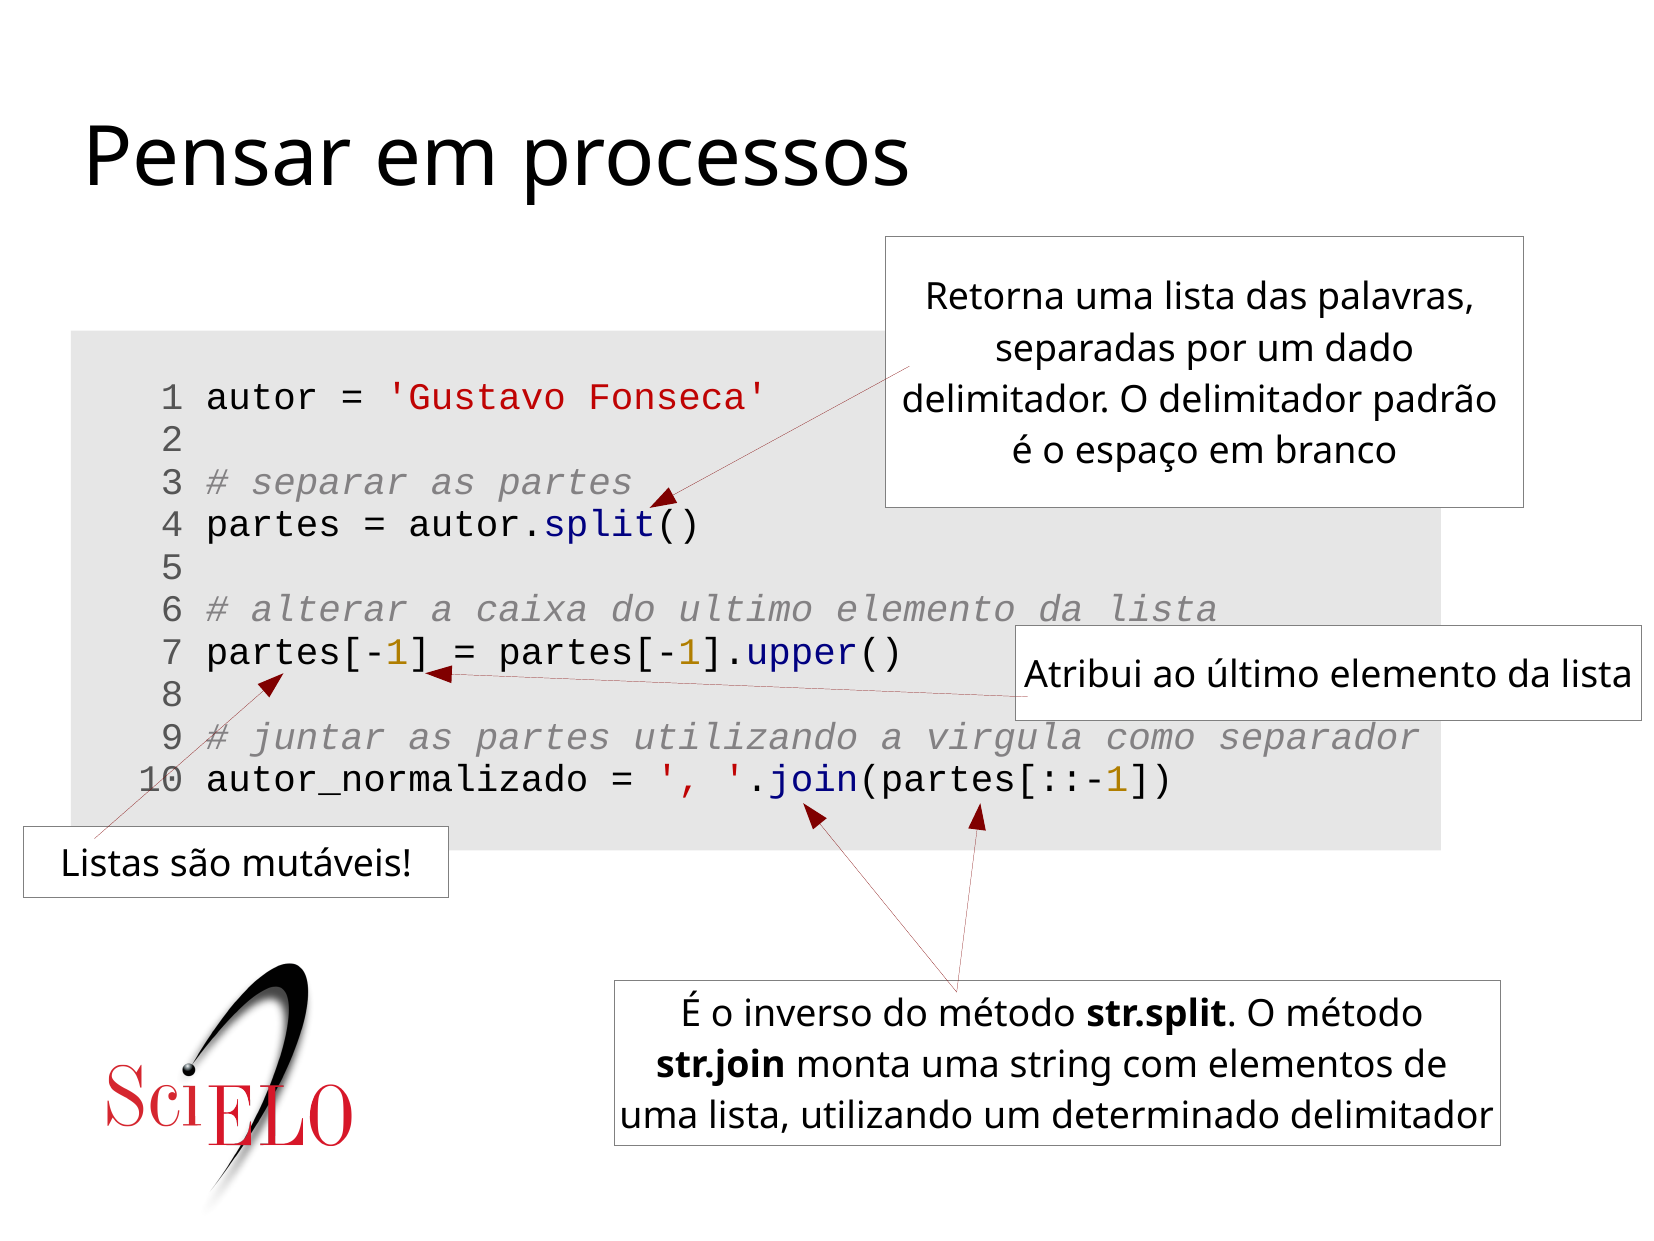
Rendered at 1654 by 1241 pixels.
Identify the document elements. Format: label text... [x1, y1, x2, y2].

picture [81, 944, 367, 1231]
text_box Retorna uma lista das palavras, separadas por um dado delimitador. O delimitador padrão é o espaço em branco [885, 236, 1524, 508]
text_box É o inverso do método str.split. O método str.join monta uma string com elementos de uma lista, utilizando um determinado delimitador [614, 980, 1501, 1146]
title Pensar em processos [82, 49, 1571, 257]
subtitle 1 autor = 'Gustavo Fonseca' 2 3 # separar as partes 4 partes = autor.split() 5 6 # alterar a caixa do ultimo elemento da lista 7 partes[-1] = partes[-1].upper() 8 9 # juntar as partes utilizando a virgula como separador 10 autor_normalizado = ', '.join(partes[::-1]) [70, 330, 1441, 851]
text_box Atribui ao último elemento da lista [1015, 625, 1642, 721]
text_box Listas são mutáveis! [23, 826, 449, 898]
